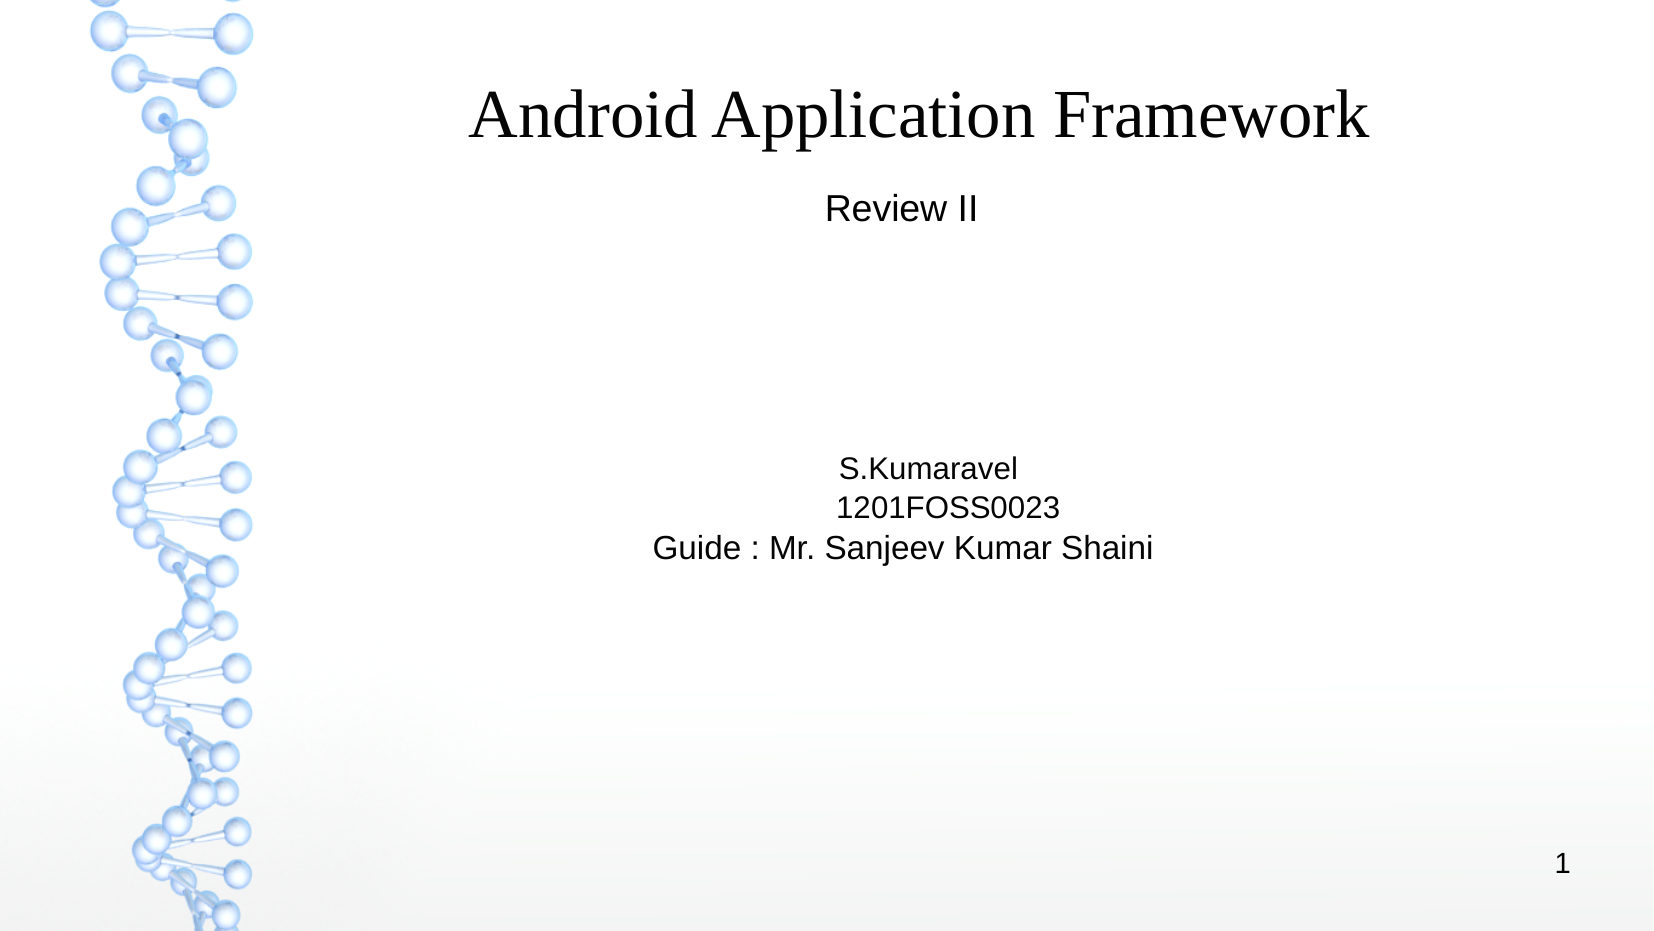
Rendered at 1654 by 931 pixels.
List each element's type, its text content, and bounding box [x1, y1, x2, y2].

text_box Review II [810, 180, 1301, 237]
title Android Application Framework [269, 37, 1571, 193]
picture [0, 0, 1654, 931]
list S.Kumaravel 1201FOSS0023 Guide : Mr. Sanjeev Kumar Shaini [269, 217, 1538, 758]
